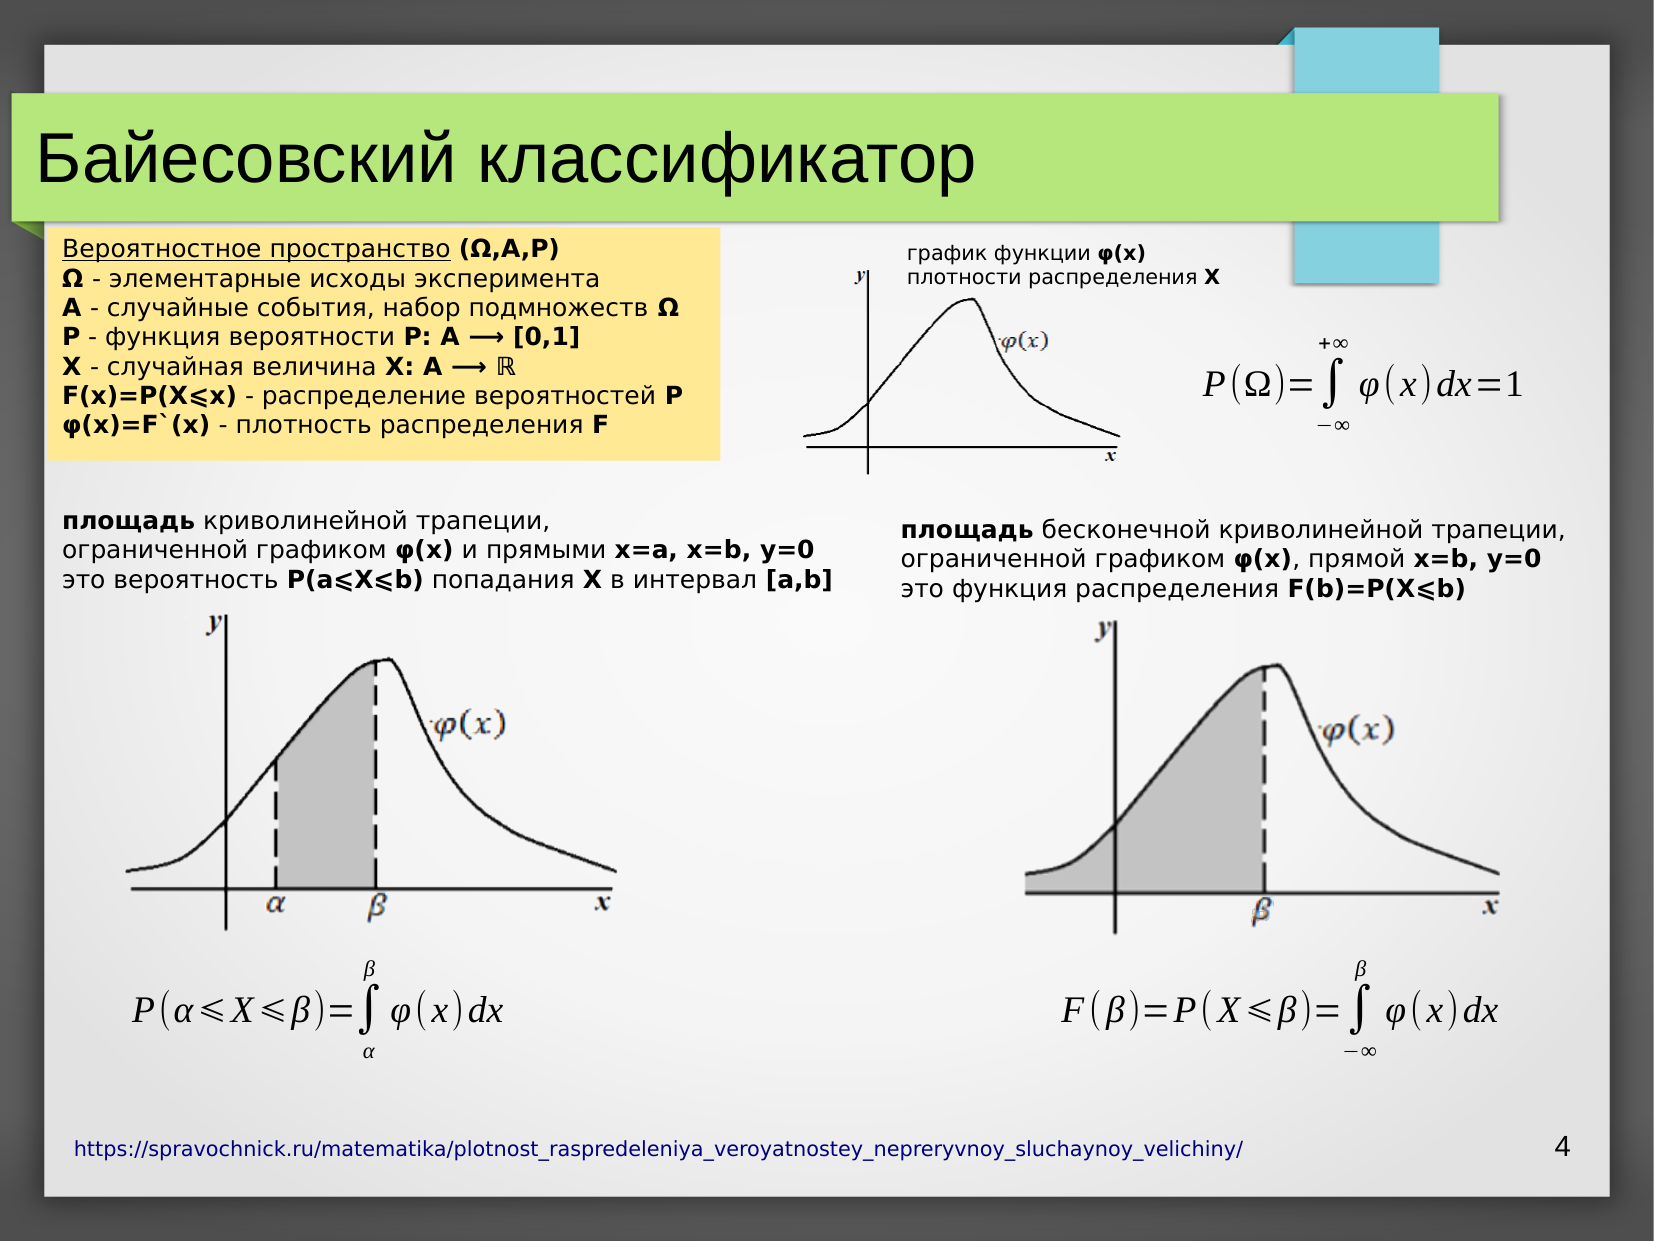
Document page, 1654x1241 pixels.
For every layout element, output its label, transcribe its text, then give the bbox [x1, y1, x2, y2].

text_box Вероятностное пространство (Ω,A,P) Ω - элементарные исходы эксперимента A - случайные события, набор подмножеств Ω P - функция вероятности P: A ⟶ [0,1] X - случайная величина X: A ⟶ ℝ F(x)=P(X⩽x) - распределение вероятностей P φ(x)=F`(x) - плотность распределения F [47, 227, 721, 461]
text_box график функции φ(x) плотности распределения X [892, 233, 1252, 308]
chart [129, 956, 505, 1064]
text_box площадь криволинейной трапеции, ограниченной графиком φ(x) и прямыми x=a, x=b, y=0 это вероятность P(a⩽X⩽b) попадания X в интервал [a,b] [47, 499, 878, 626]
chart [1200, 330, 1524, 438]
picture [0, 0, 1654, 1241]
title Байесовский классификатор [35, 118, 1489, 199]
text_box https://spravochnick.ru/matematika/plotnost_raspredeleniya_veroyatnostey_nepreryvnoy_sluchaynoy_velichiny/ [59, 1129, 1284, 1169]
text_box площадь бесконечной криволинейной трапеции, ограниченной графиком φ(x), прямой x=b, y=0 это функция распределения F(b)=P(X⩽b) [885, 507, 1619, 640]
chart [1059, 956, 1501, 1064]
